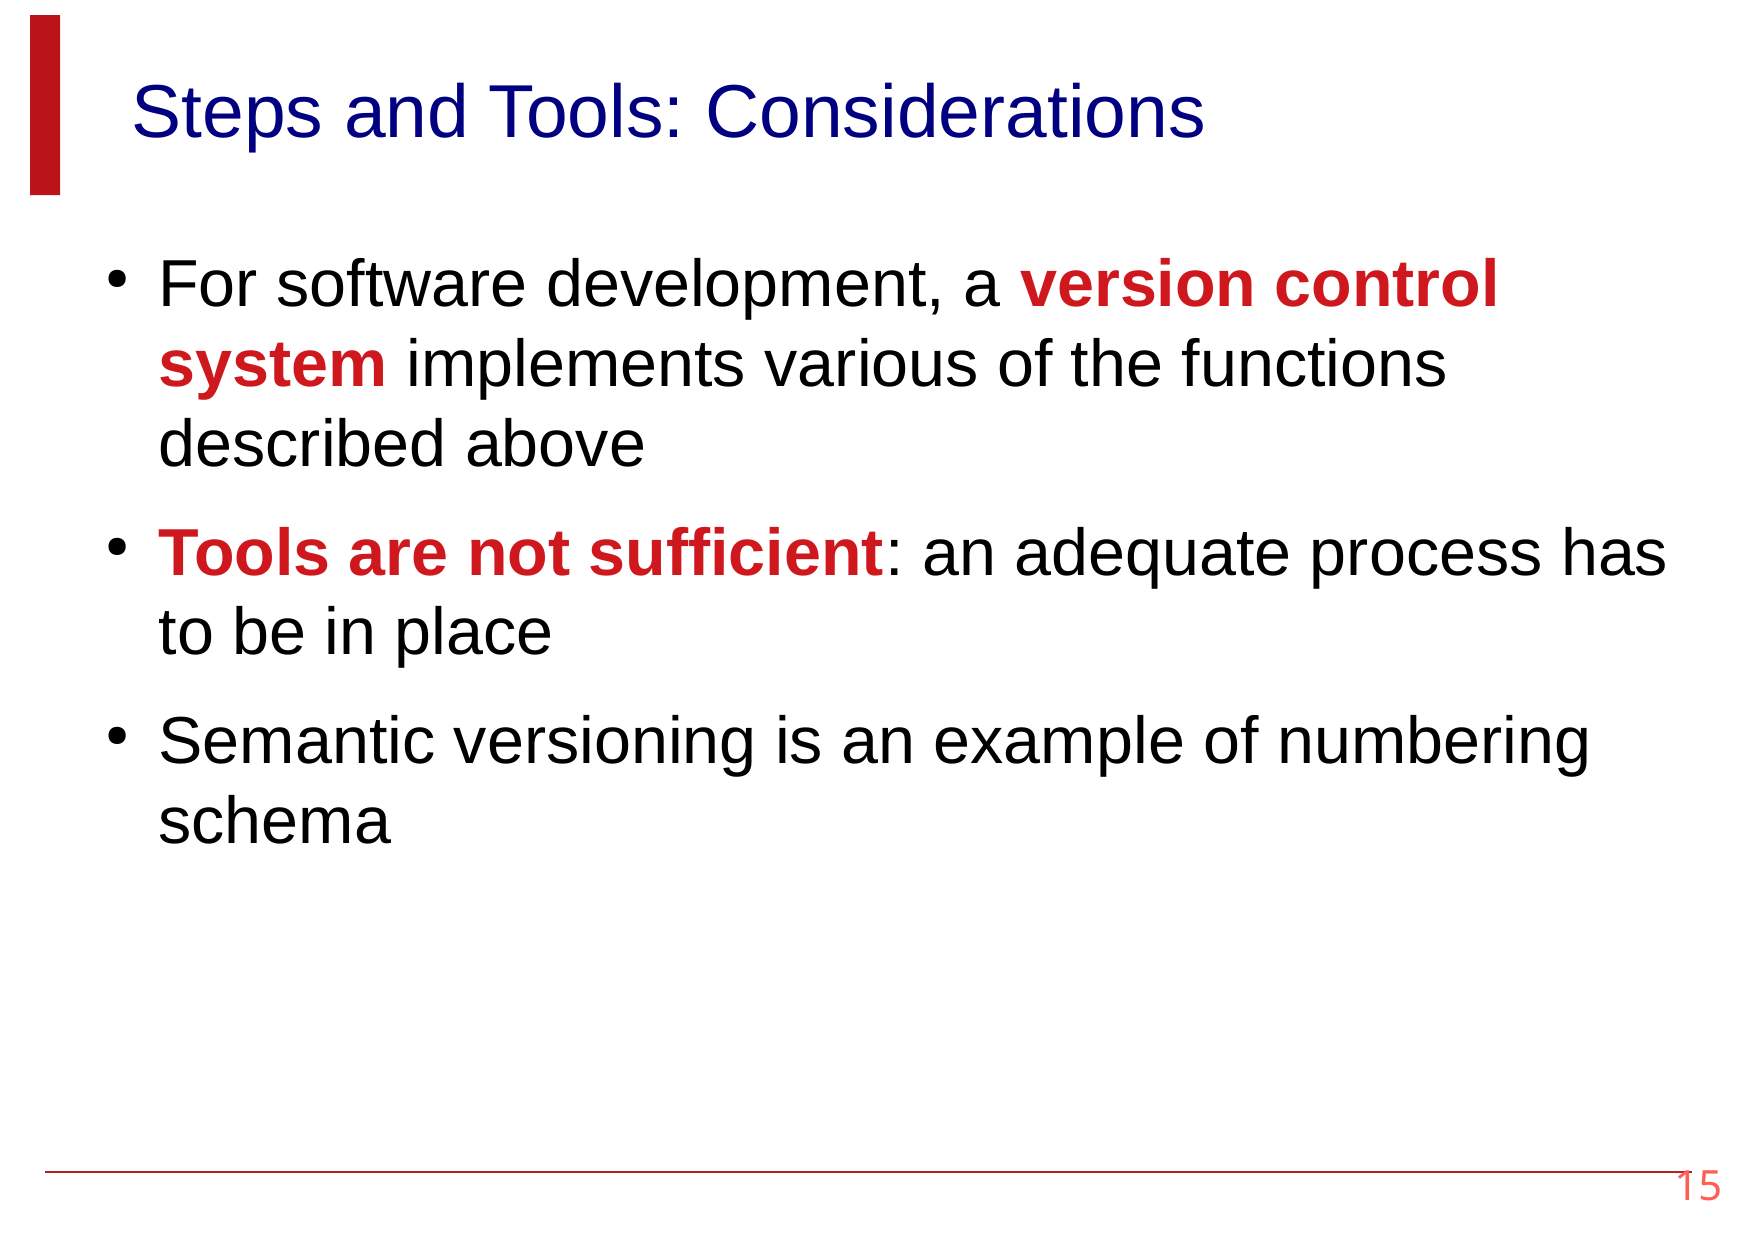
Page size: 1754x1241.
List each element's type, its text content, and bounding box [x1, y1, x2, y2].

list For software development, a version control system implements various of the functions described above Tools are not sufficient: an adequate process has to be in place Semantic versioning is an example of numbering schema [87, 240, 1696, 1081]
text_box <number> [1660, 1159, 1737, 1231]
title Steps and Tools: Considerations [90, 19, 1726, 196]
